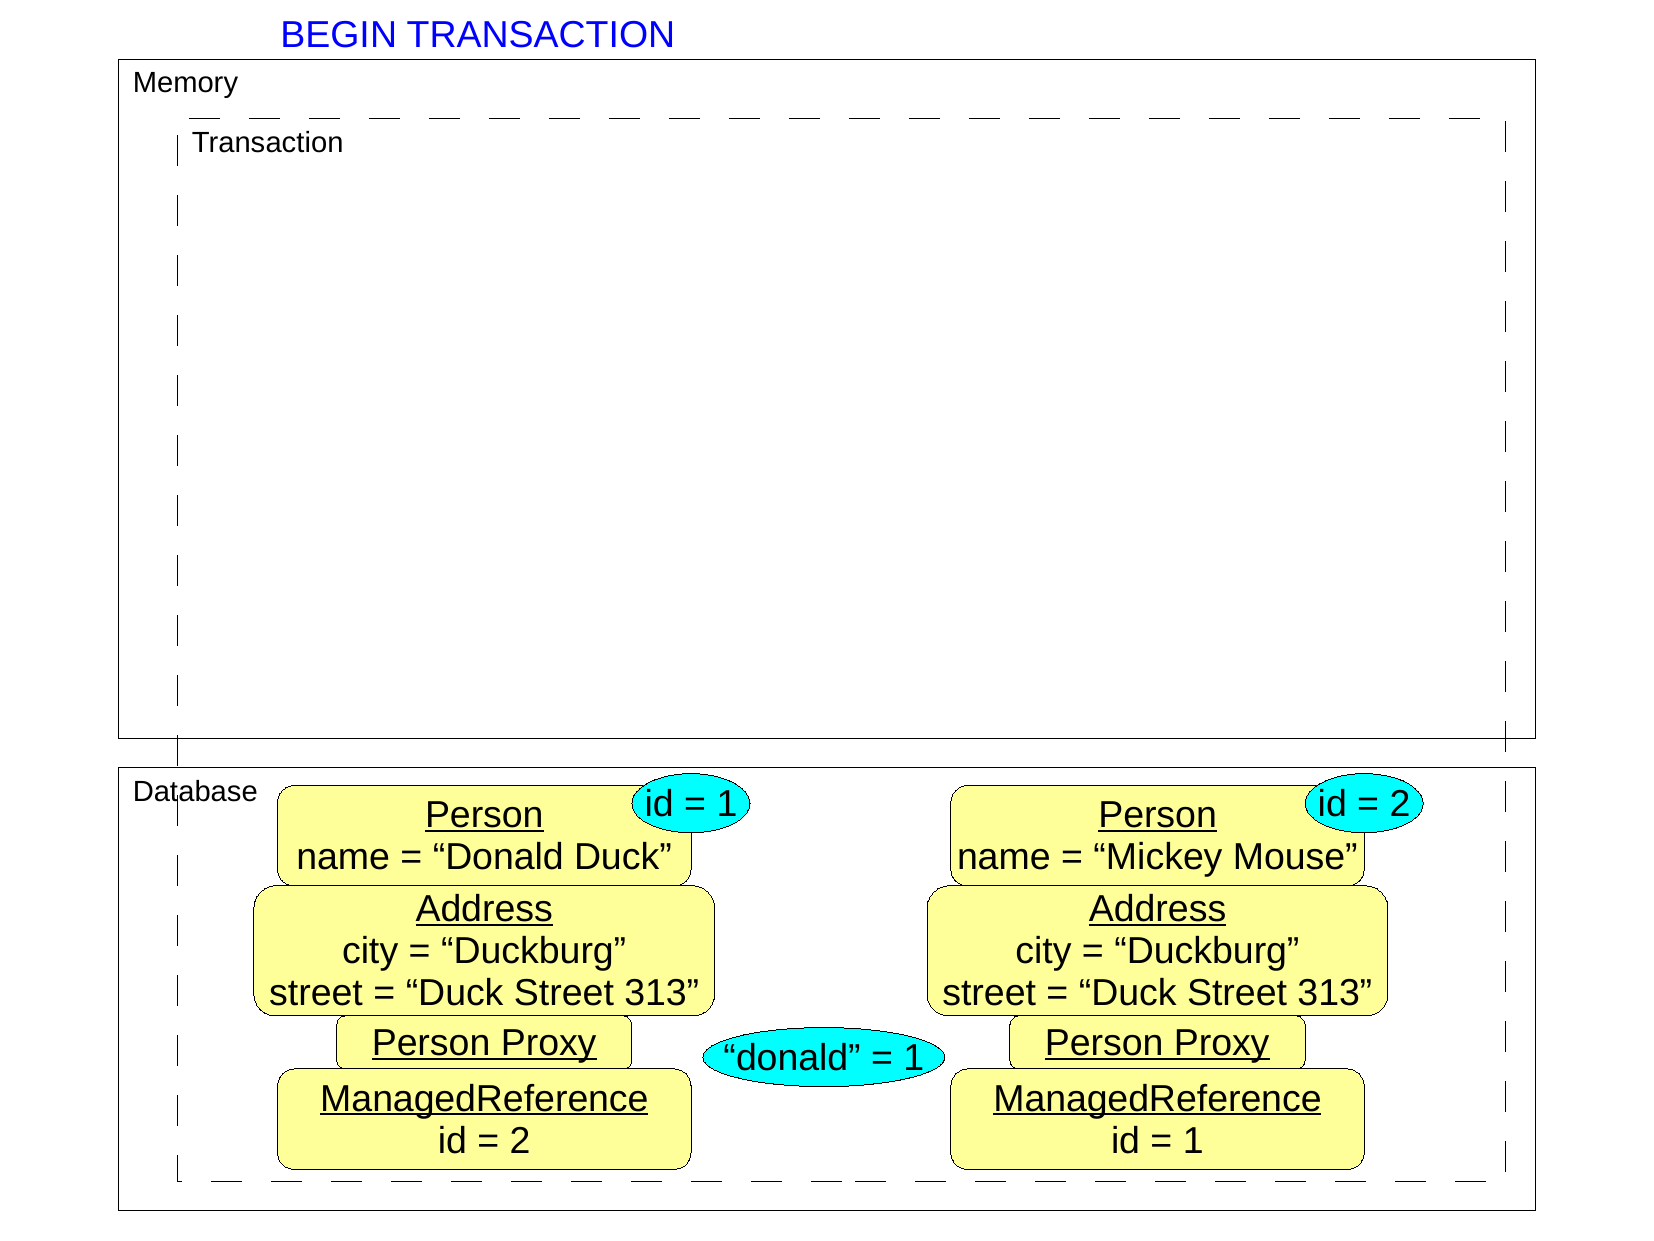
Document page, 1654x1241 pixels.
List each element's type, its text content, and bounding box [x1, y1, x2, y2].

text_box ManagedReference id = 1 [950, 1068, 1365, 1170]
text_box Database [118, 767, 1536, 1211]
text_box Person Proxy [336, 1015, 632, 1069]
text_box Person Proxy [1009, 1015, 1306, 1069]
text_box Transaction [177, 118, 1506, 1182]
text_box Memory [118, 59, 1536, 739]
text_box Address city = “Duckburg” street = “Duck Street 313” [253, 885, 715, 1016]
text_box Person name = “Mickey Mouse” [950, 785, 1365, 885]
text_box Address city = “Duckburg” street = “Duck Street 313” [927, 885, 1388, 1016]
text_box ManagedReference id = 2 [277, 1068, 692, 1170]
text_box id = 1 [631, 773, 751, 833]
text_box BEGIN TRANSACTION [265, 6, 1654, 64]
text_box “donald” = 1 [702, 1027, 945, 1087]
text_box Person name = “Donald Duck” [277, 785, 692, 885]
text_box id = 2 [1305, 773, 1424, 833]
